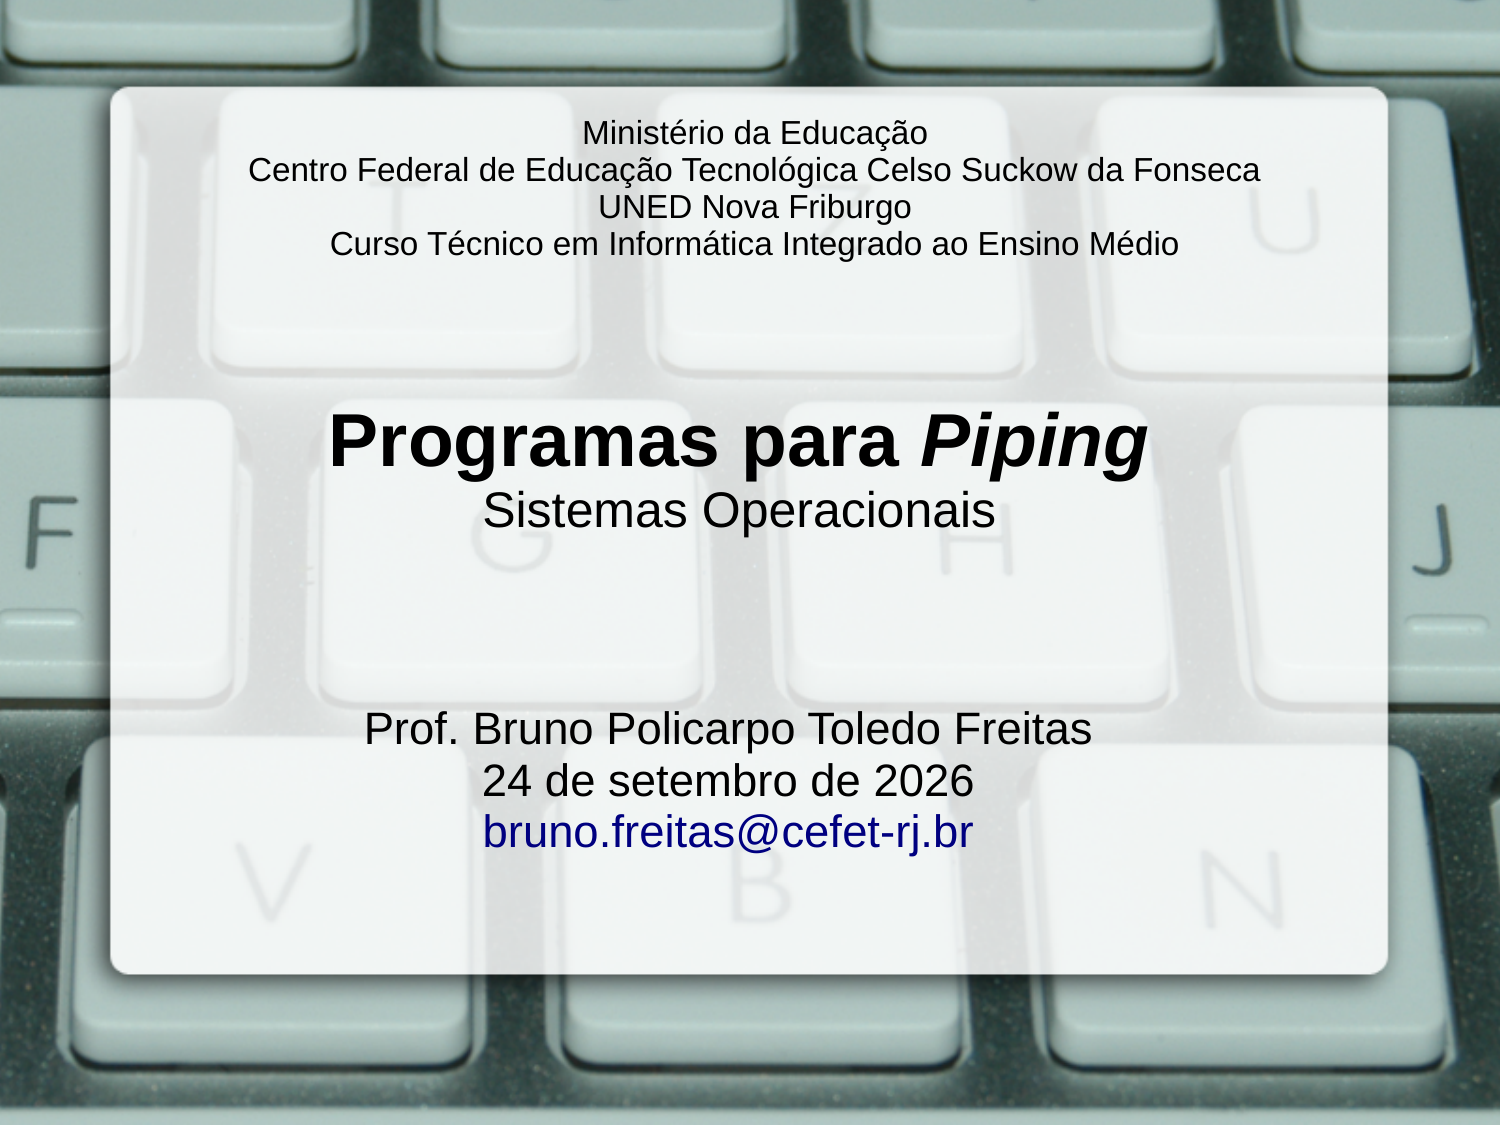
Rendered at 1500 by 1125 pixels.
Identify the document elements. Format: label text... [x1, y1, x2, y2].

text_box Programas para Piping Sistemas Operacionais [150, 391, 1329, 557]
text_box Prof. Bruno Policarpo Toledo Freitas 16 de abril de 2018 bruno.freitas@cefet-rj.br [321, 696, 1136, 865]
text_box Ministério da Educação Centro Federal de Educação Tecnológica Celso Suckow da Fonseca UNED Nova Friburgo Curso Técnico em Informática Integrado ao Ensino Médio [171, 107, 1340, 312]
picture [0, 0, 1500, 1125]
